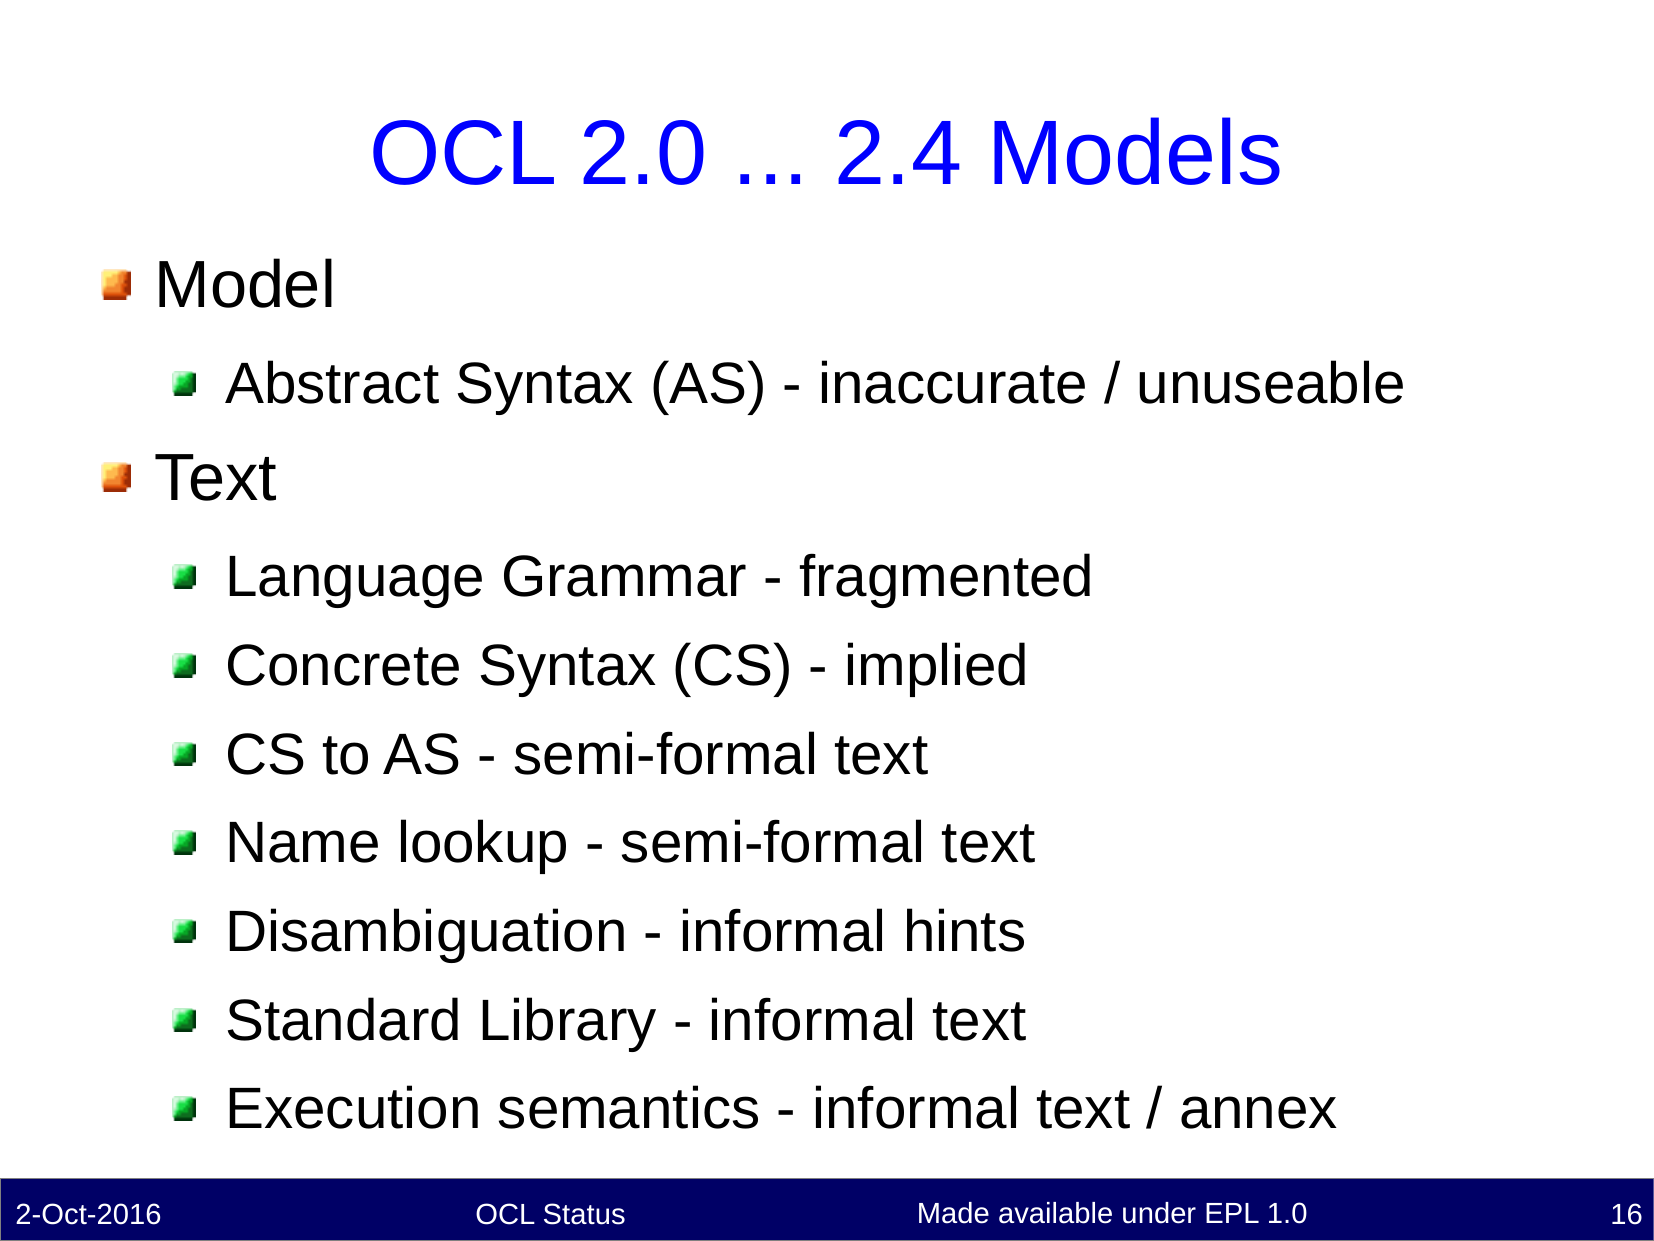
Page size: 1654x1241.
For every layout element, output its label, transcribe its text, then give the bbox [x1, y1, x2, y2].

list Model Abstract Syntax (AS) - inaccurate / unuseable Text Language Grammar - fragmented Concrete Syntax (CS) - implied CS to AS - semi-formal text Name lookup - semi-formal text Disambiguation - informal hints Standard Library - informal text Execution semantics - informal text / annex [83, 246, 1572, 1140]
title OCL 2.0 ... 2.4 Models [82, 49, 1571, 257]
